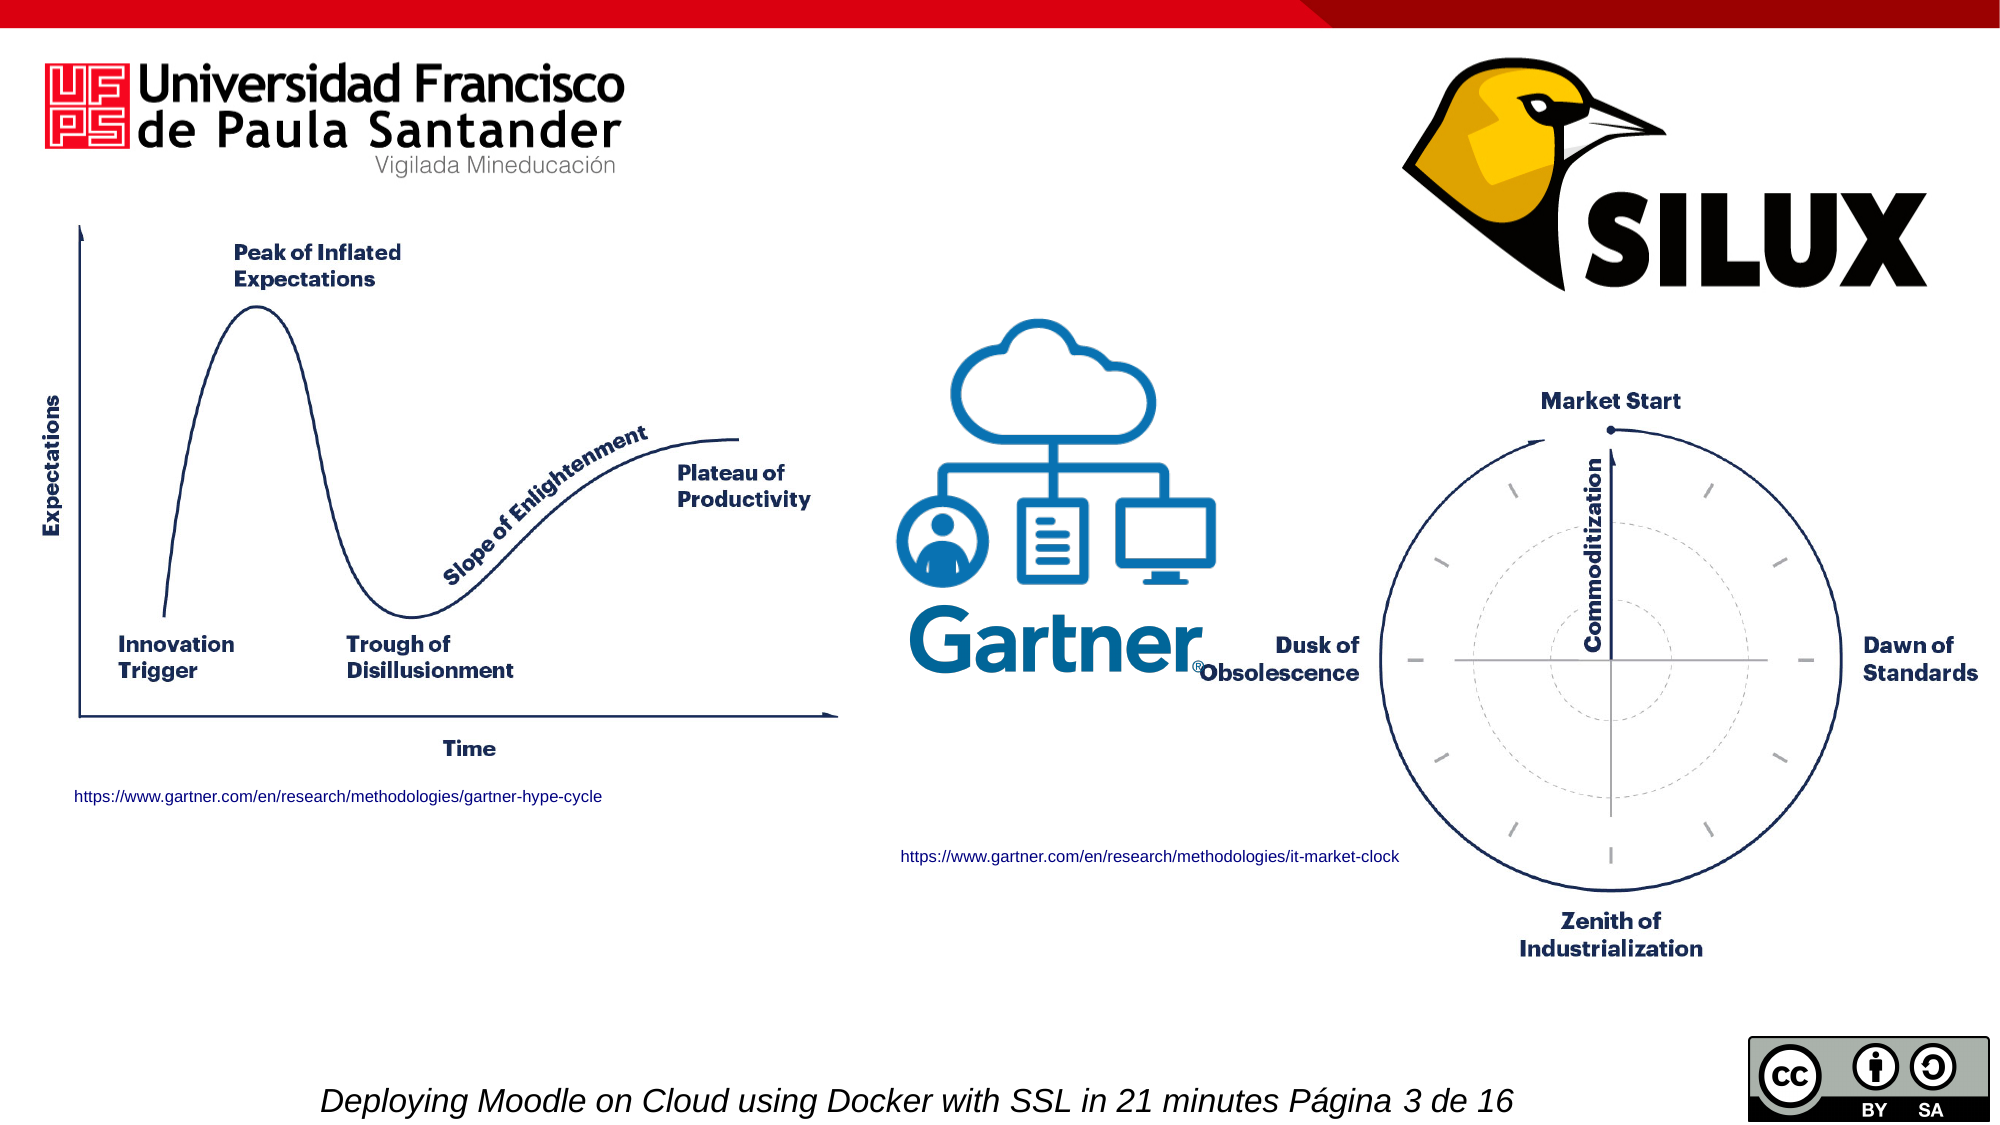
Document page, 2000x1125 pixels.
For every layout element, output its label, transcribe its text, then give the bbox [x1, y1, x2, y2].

text_box https://www.gartner.com/en/research/methodologies/gartner-hype-cycle [59, 779, 626, 815]
picture [0, 0, 2000, 1125]
text_box Deploying Moodle on Cloud using Docker with SSL in 21 minutes Página <número> de 16 [305, 1074, 1695, 1125]
text_box https://www.gartner.com/en/research/methodologies/it-market-clock [885, 839, 1432, 875]
